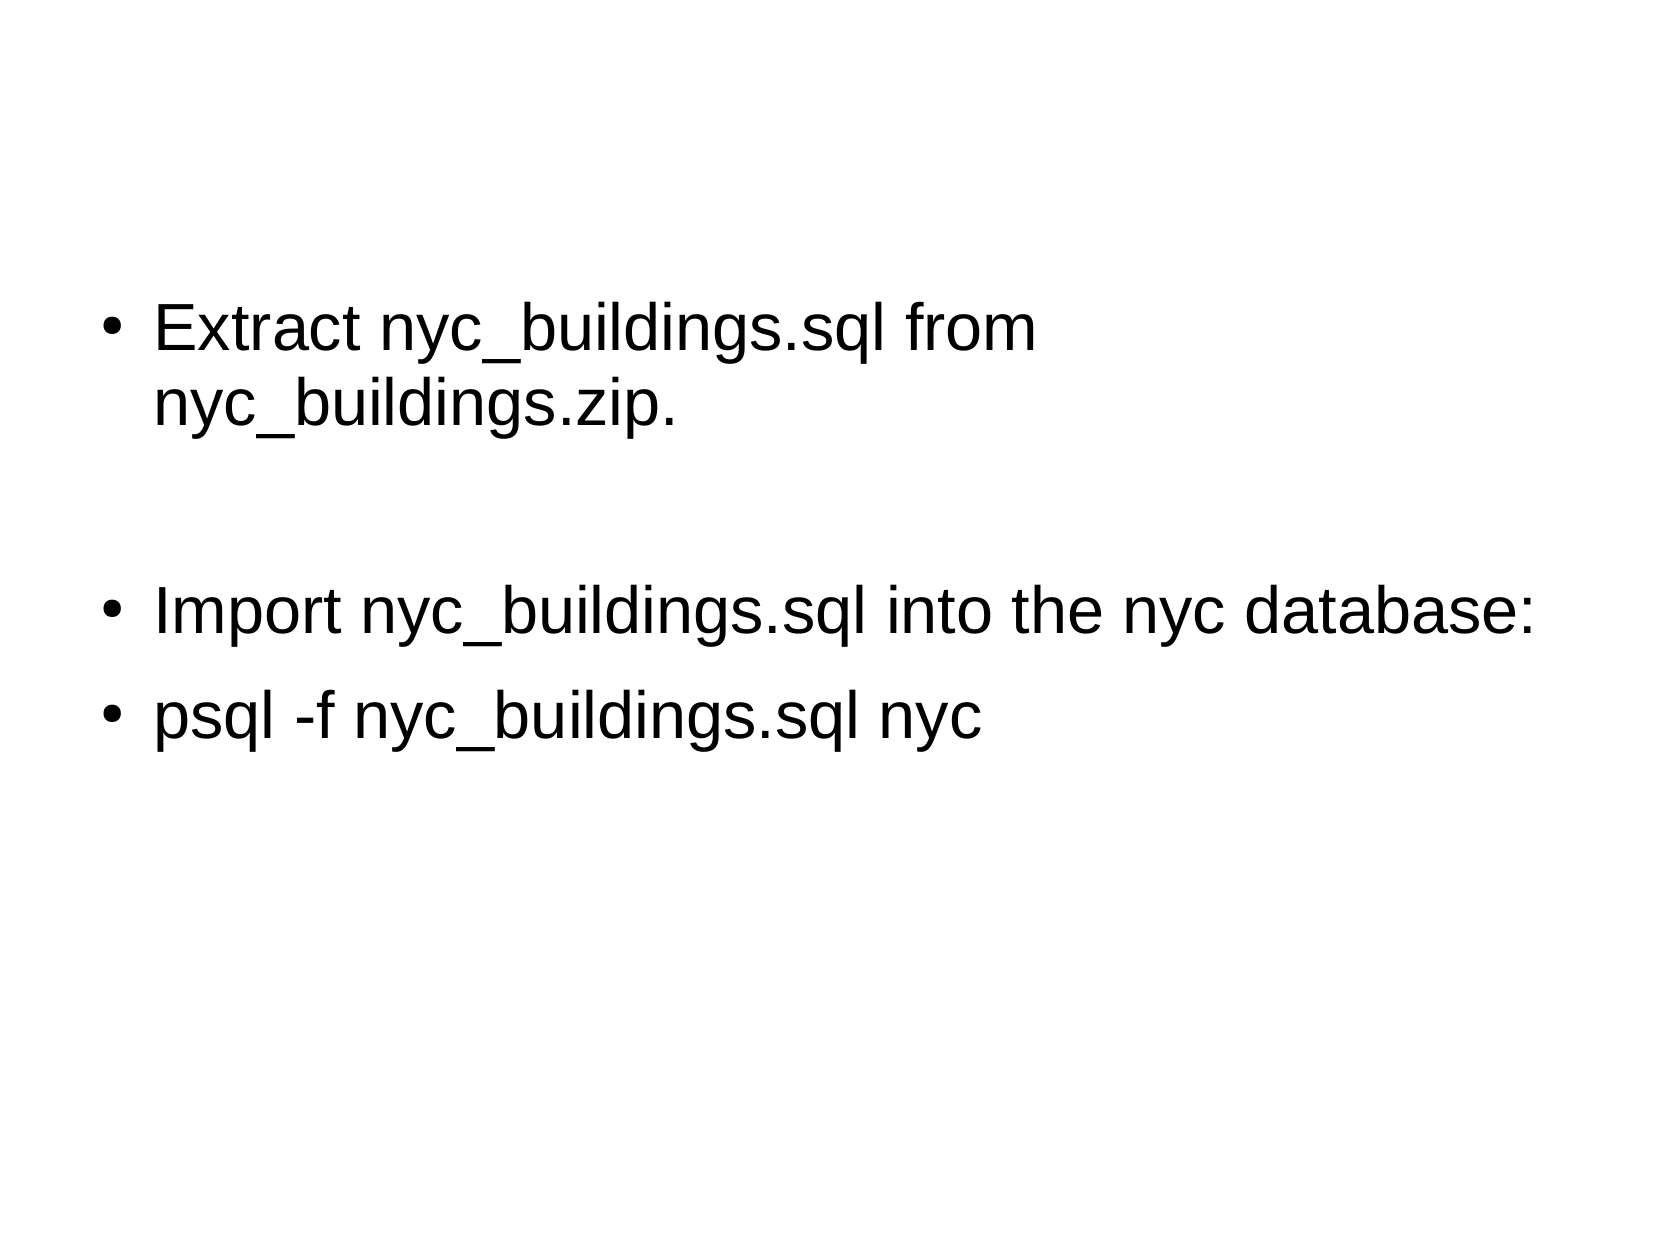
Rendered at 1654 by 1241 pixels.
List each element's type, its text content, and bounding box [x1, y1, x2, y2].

list Extract nyc_buildings.sql from nyc_buildings.zip. Import nyc_buildings.sql into the nyc database: psql -f nyc_buildings.sql nyc [82, 290, 1571, 1010]
